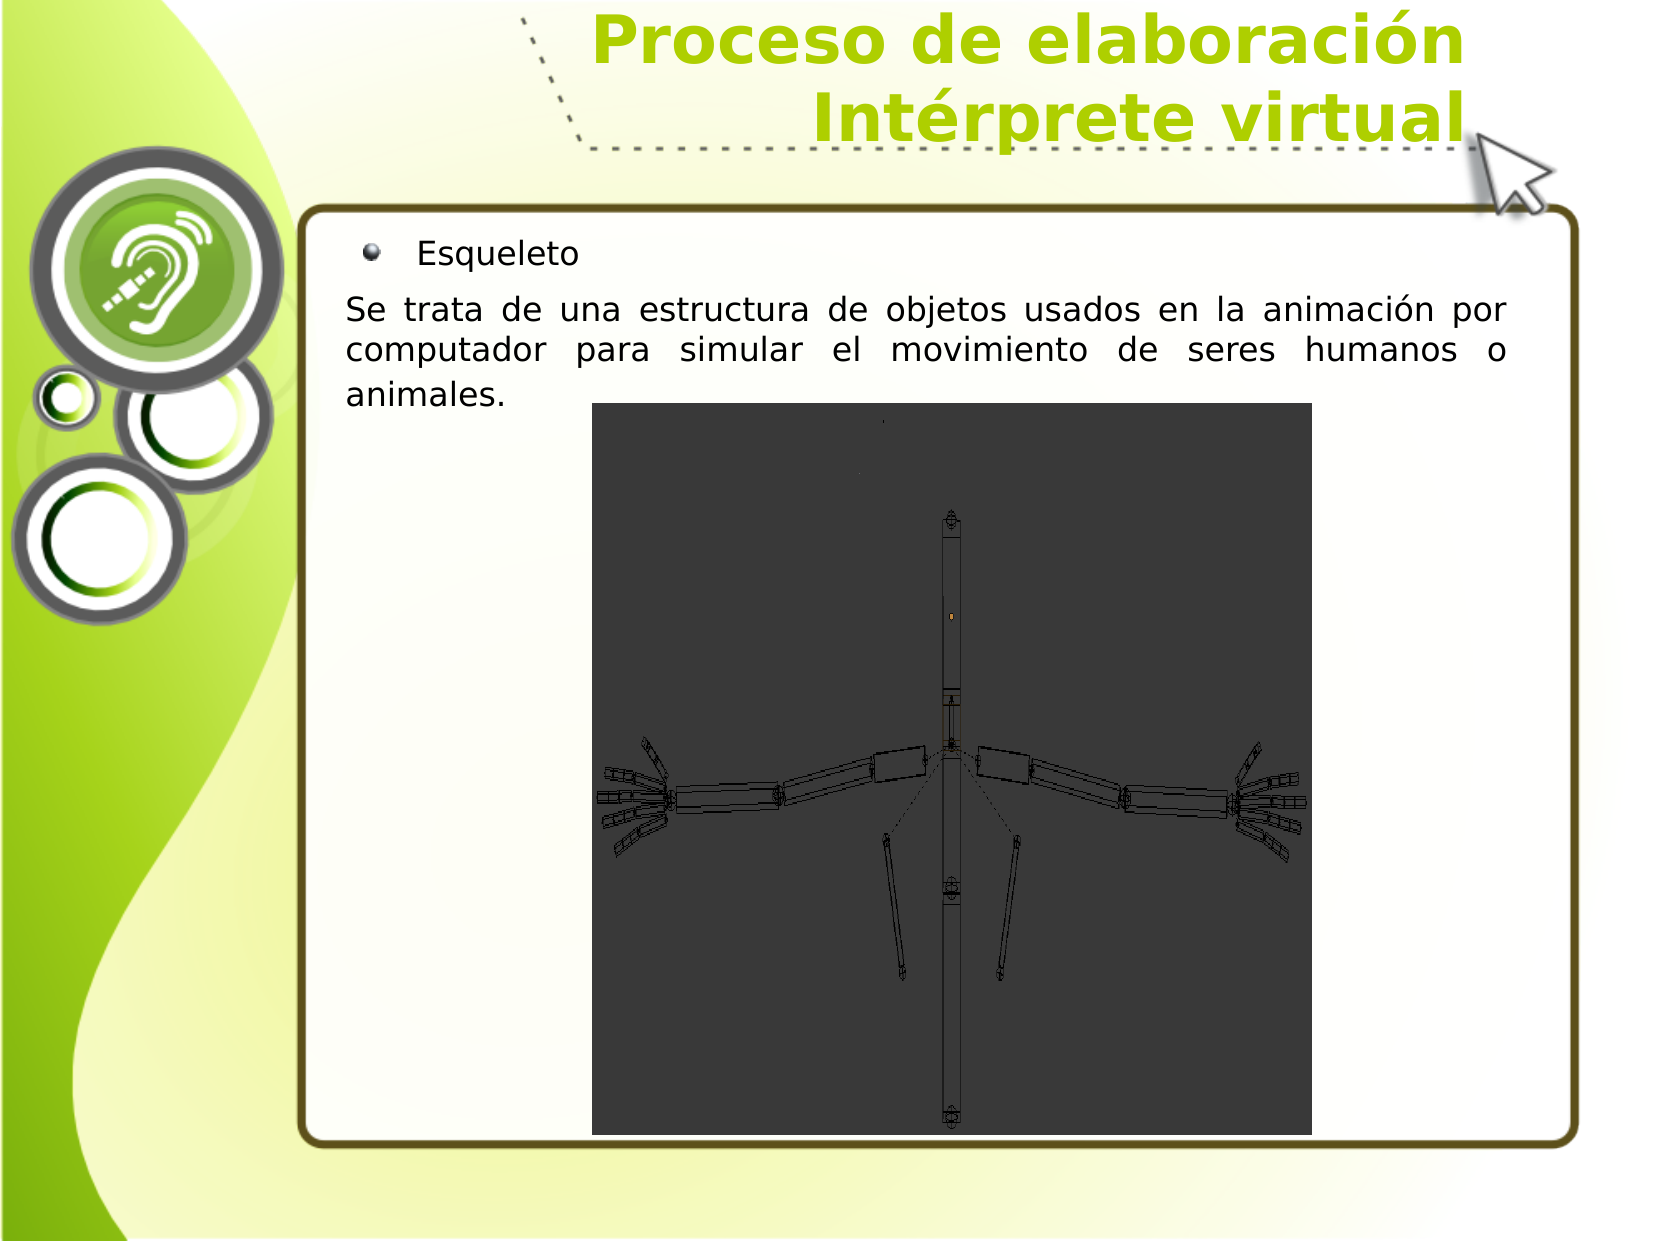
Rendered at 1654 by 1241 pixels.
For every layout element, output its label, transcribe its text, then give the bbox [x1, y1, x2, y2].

text_box Proceso de elaboración Intérprete virtual [561, 0, 1506, 165]
text_box Esqueleto Se trata de una estructura de objetos usados en la animación por computador para simular el movimiento de seres humanos o animales. [330, 224, 1524, 438]
picture [0, 0, 1654, 1241]
